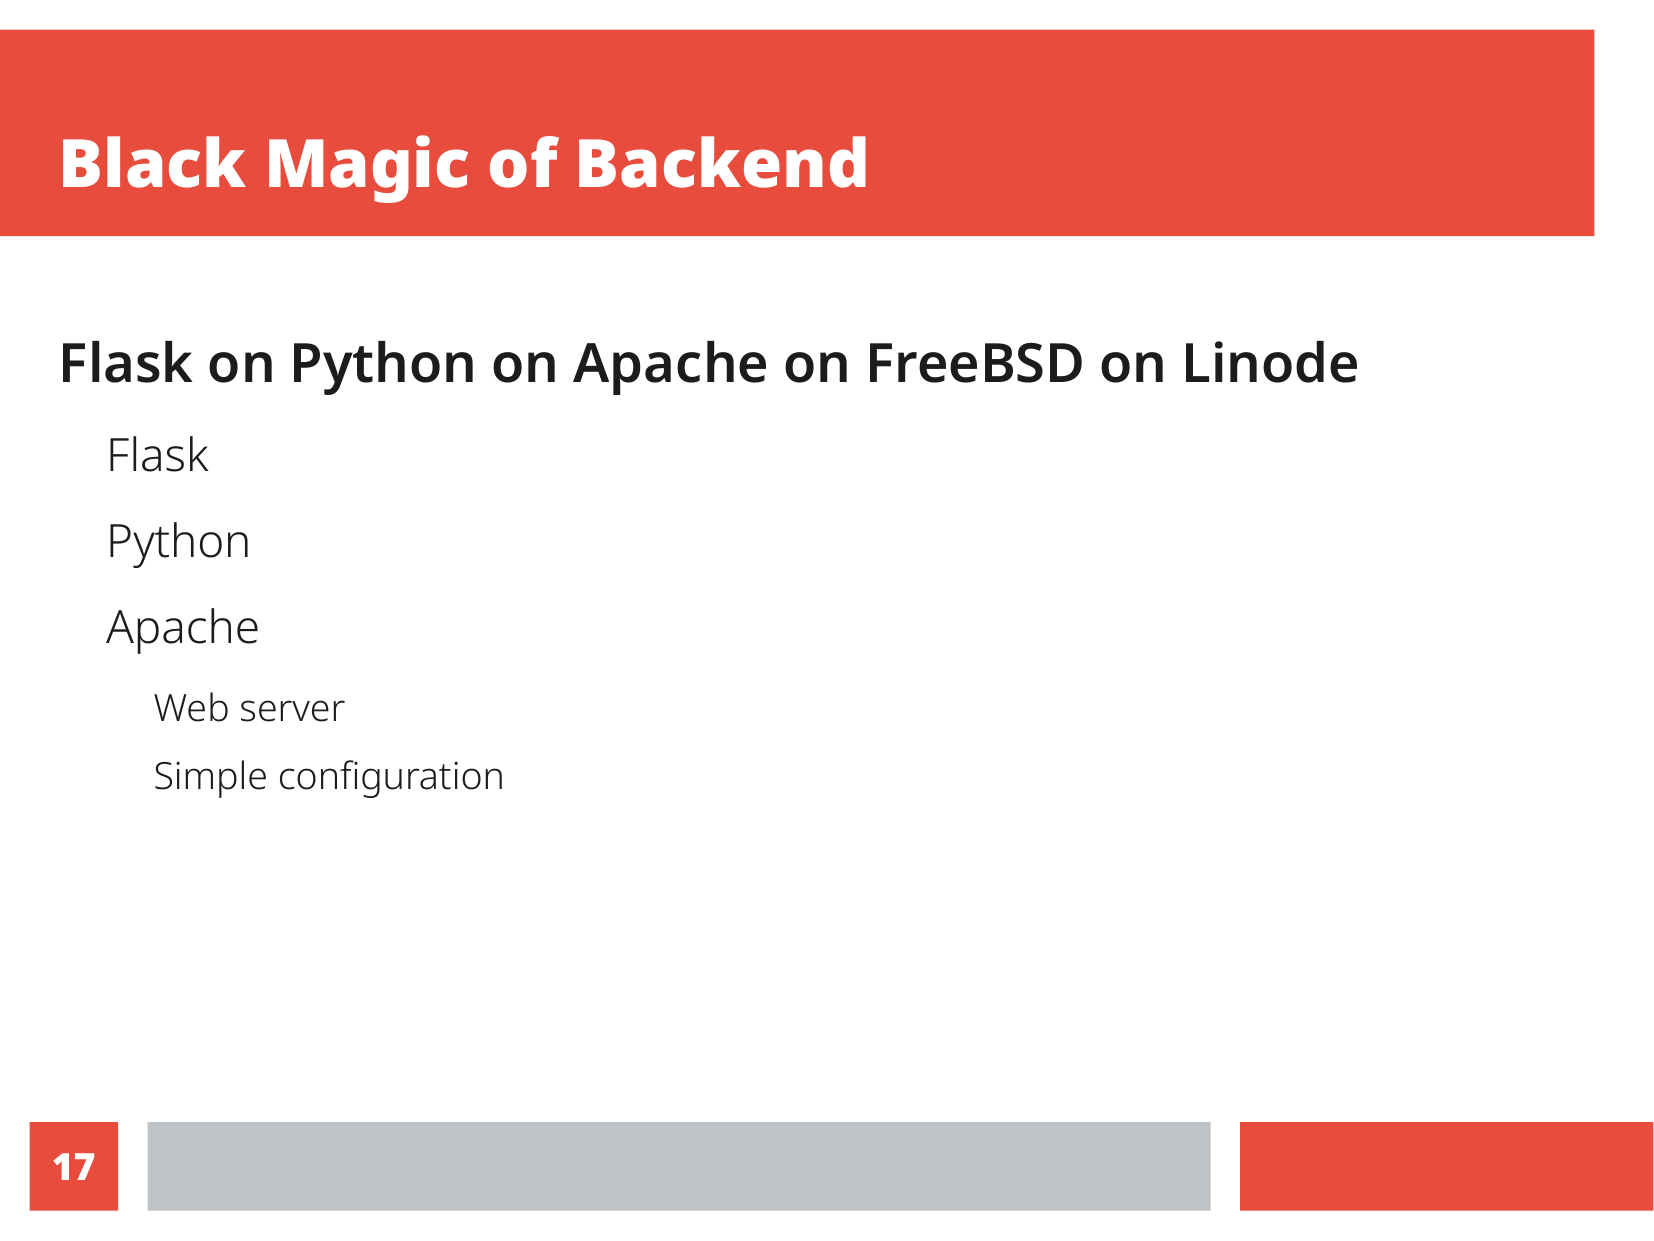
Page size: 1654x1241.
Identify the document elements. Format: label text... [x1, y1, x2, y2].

list Flask on Python on Apache on FreeBSD on Linode Flask Python Apache Web server Simple configuration [59, 324, 1565, 1093]
title Black Magic of Backend [59, 59, 1595, 207]
